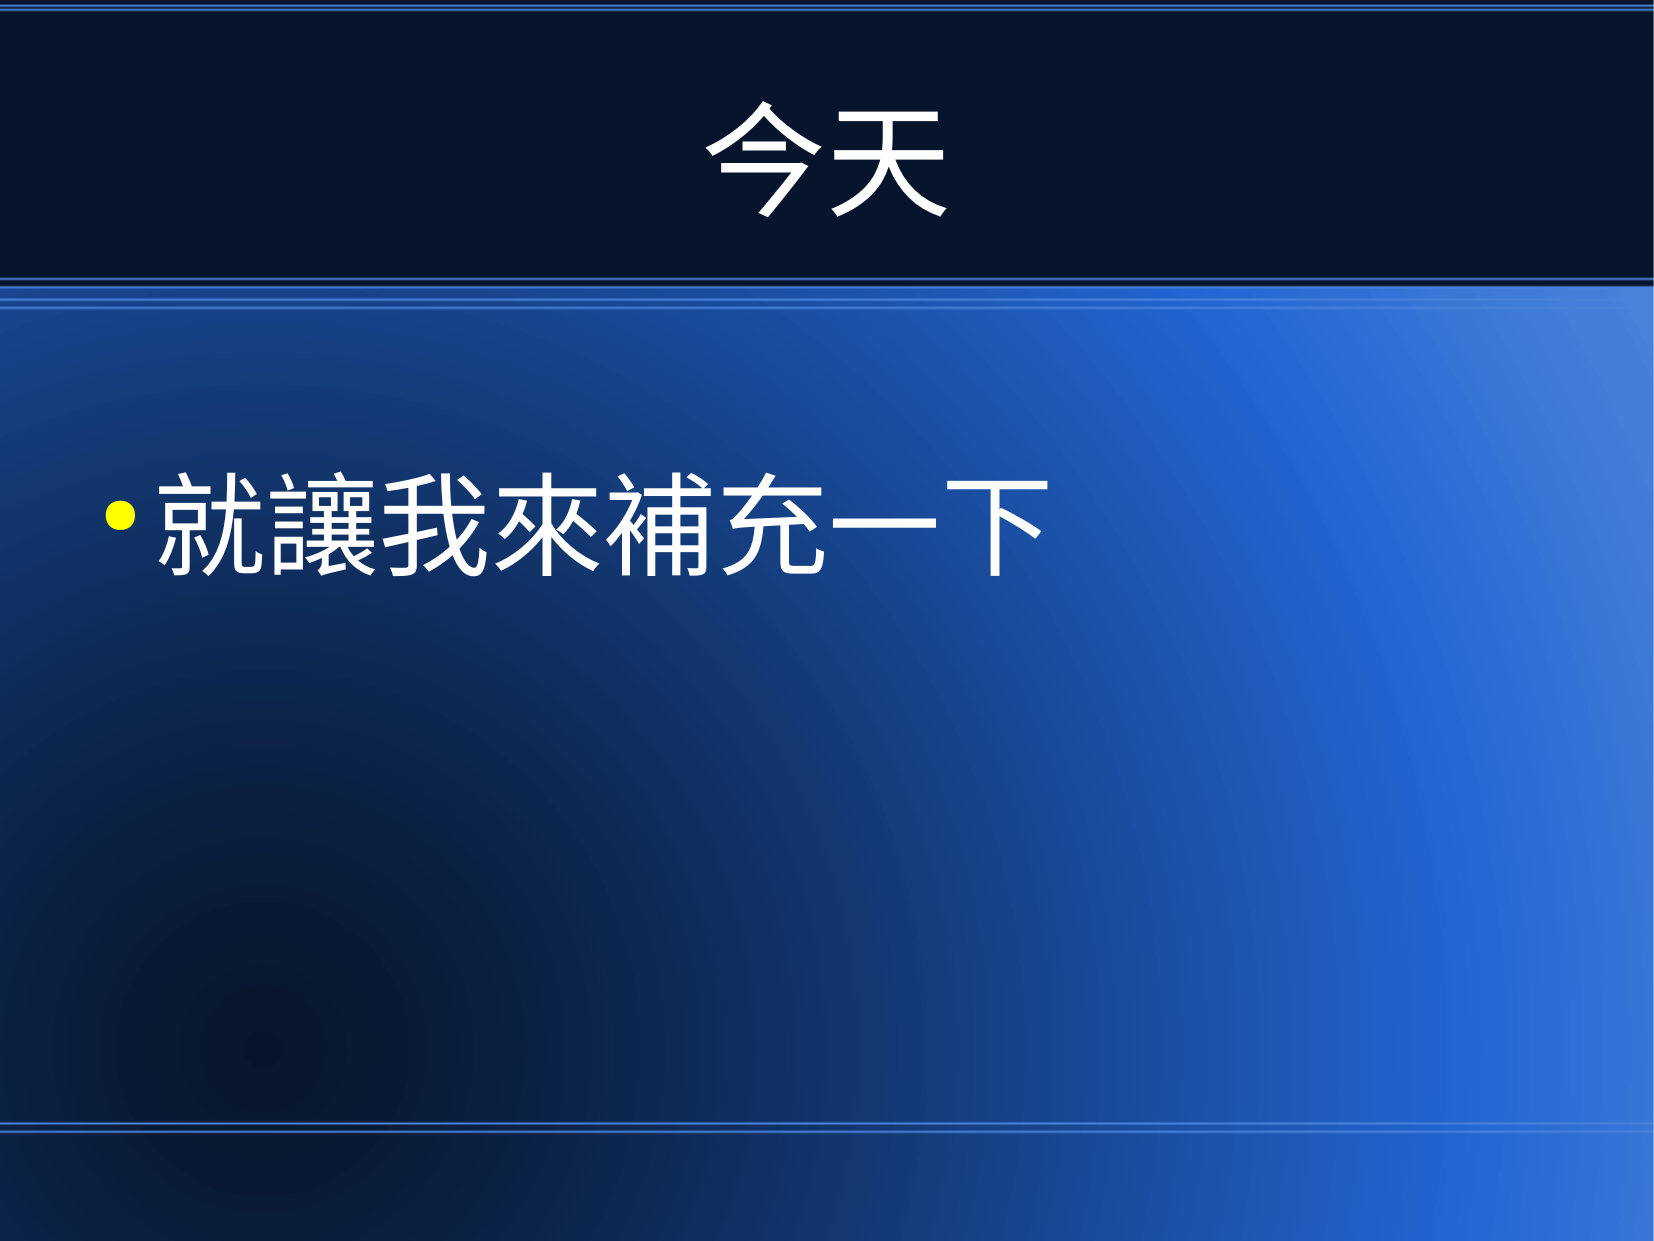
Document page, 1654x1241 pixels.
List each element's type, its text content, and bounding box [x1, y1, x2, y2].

picture [0, 0, 1654, 1241]
title 今天 [82, 49, 1571, 257]
list 就讓我來補充一下 [82, 355, 1571, 1241]
